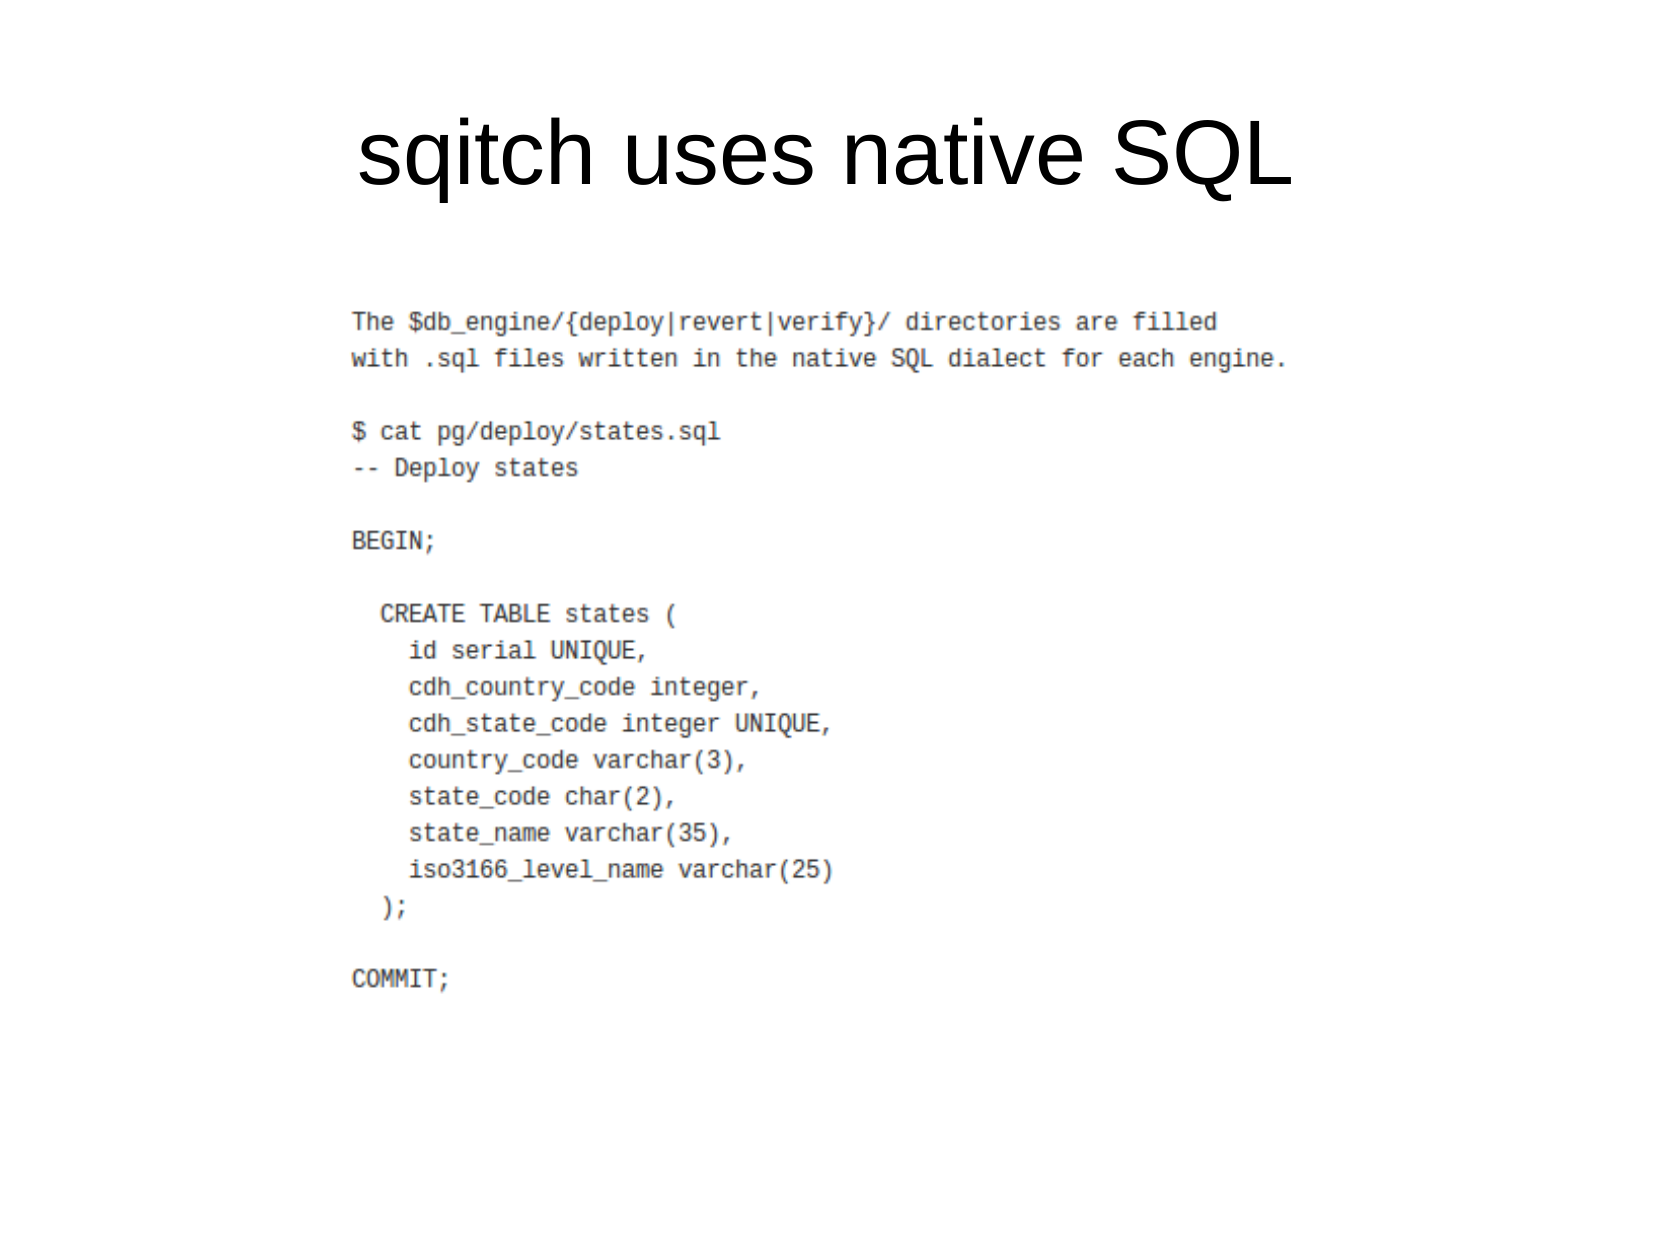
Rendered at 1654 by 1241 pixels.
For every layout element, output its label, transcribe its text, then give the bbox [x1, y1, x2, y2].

picture [340, 290, 1313, 1010]
title sqitch uses native SQL [82, 49, 1571, 257]
